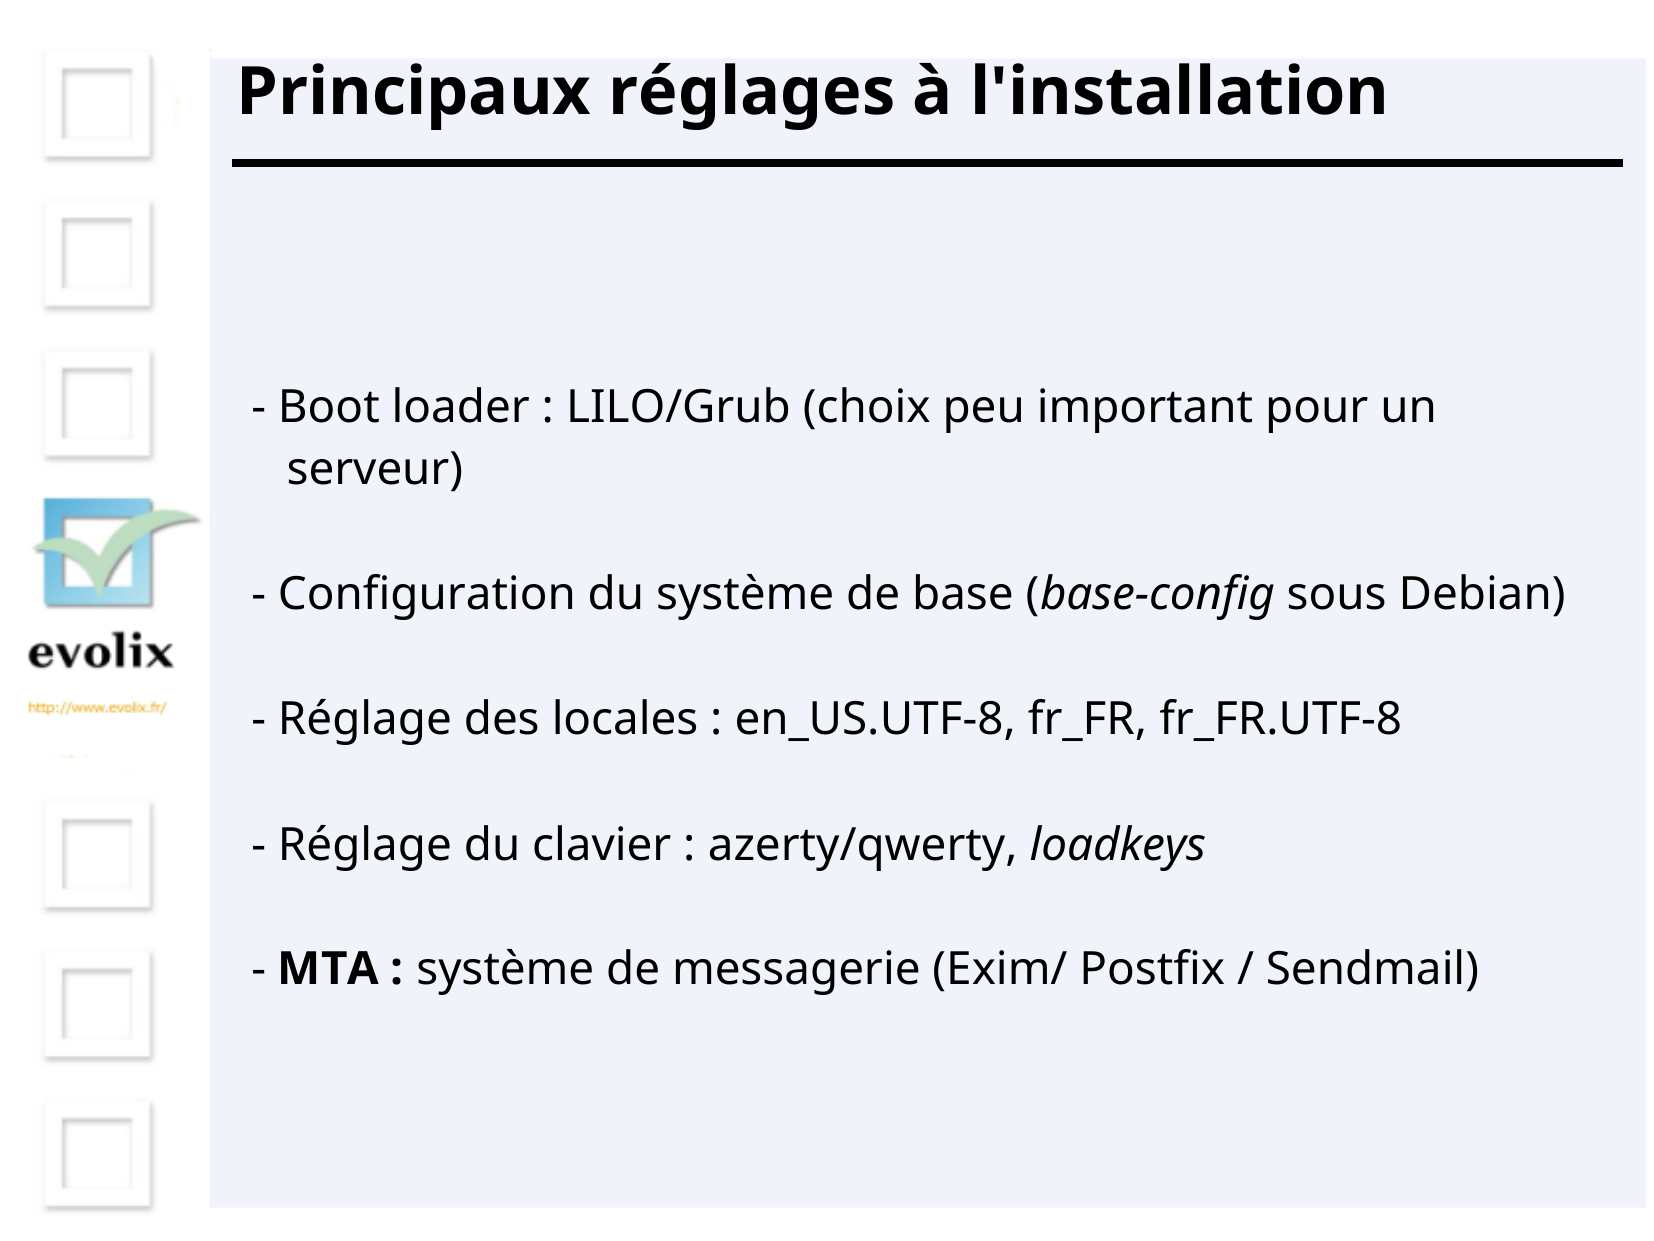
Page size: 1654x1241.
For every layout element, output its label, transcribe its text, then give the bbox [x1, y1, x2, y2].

subtitle - Boot loader : LILO/Grub (choix peu important pour un serveur) - Configuration du système de base (base-config sous Debian) - Réglage des locales : en_US.UTF-8, fr_FR, fr_FR.UTF-8 - Réglage du clavier : azerty/qwerty, loadkeys - MTA : système de messagerie (Exim/ Postfix / Sendmail) [215, 222, 1620, 1149]
picture [0, 49, 1654, 1218]
title Principaux réglages à l'installation [22, 27, 1604, 151]
